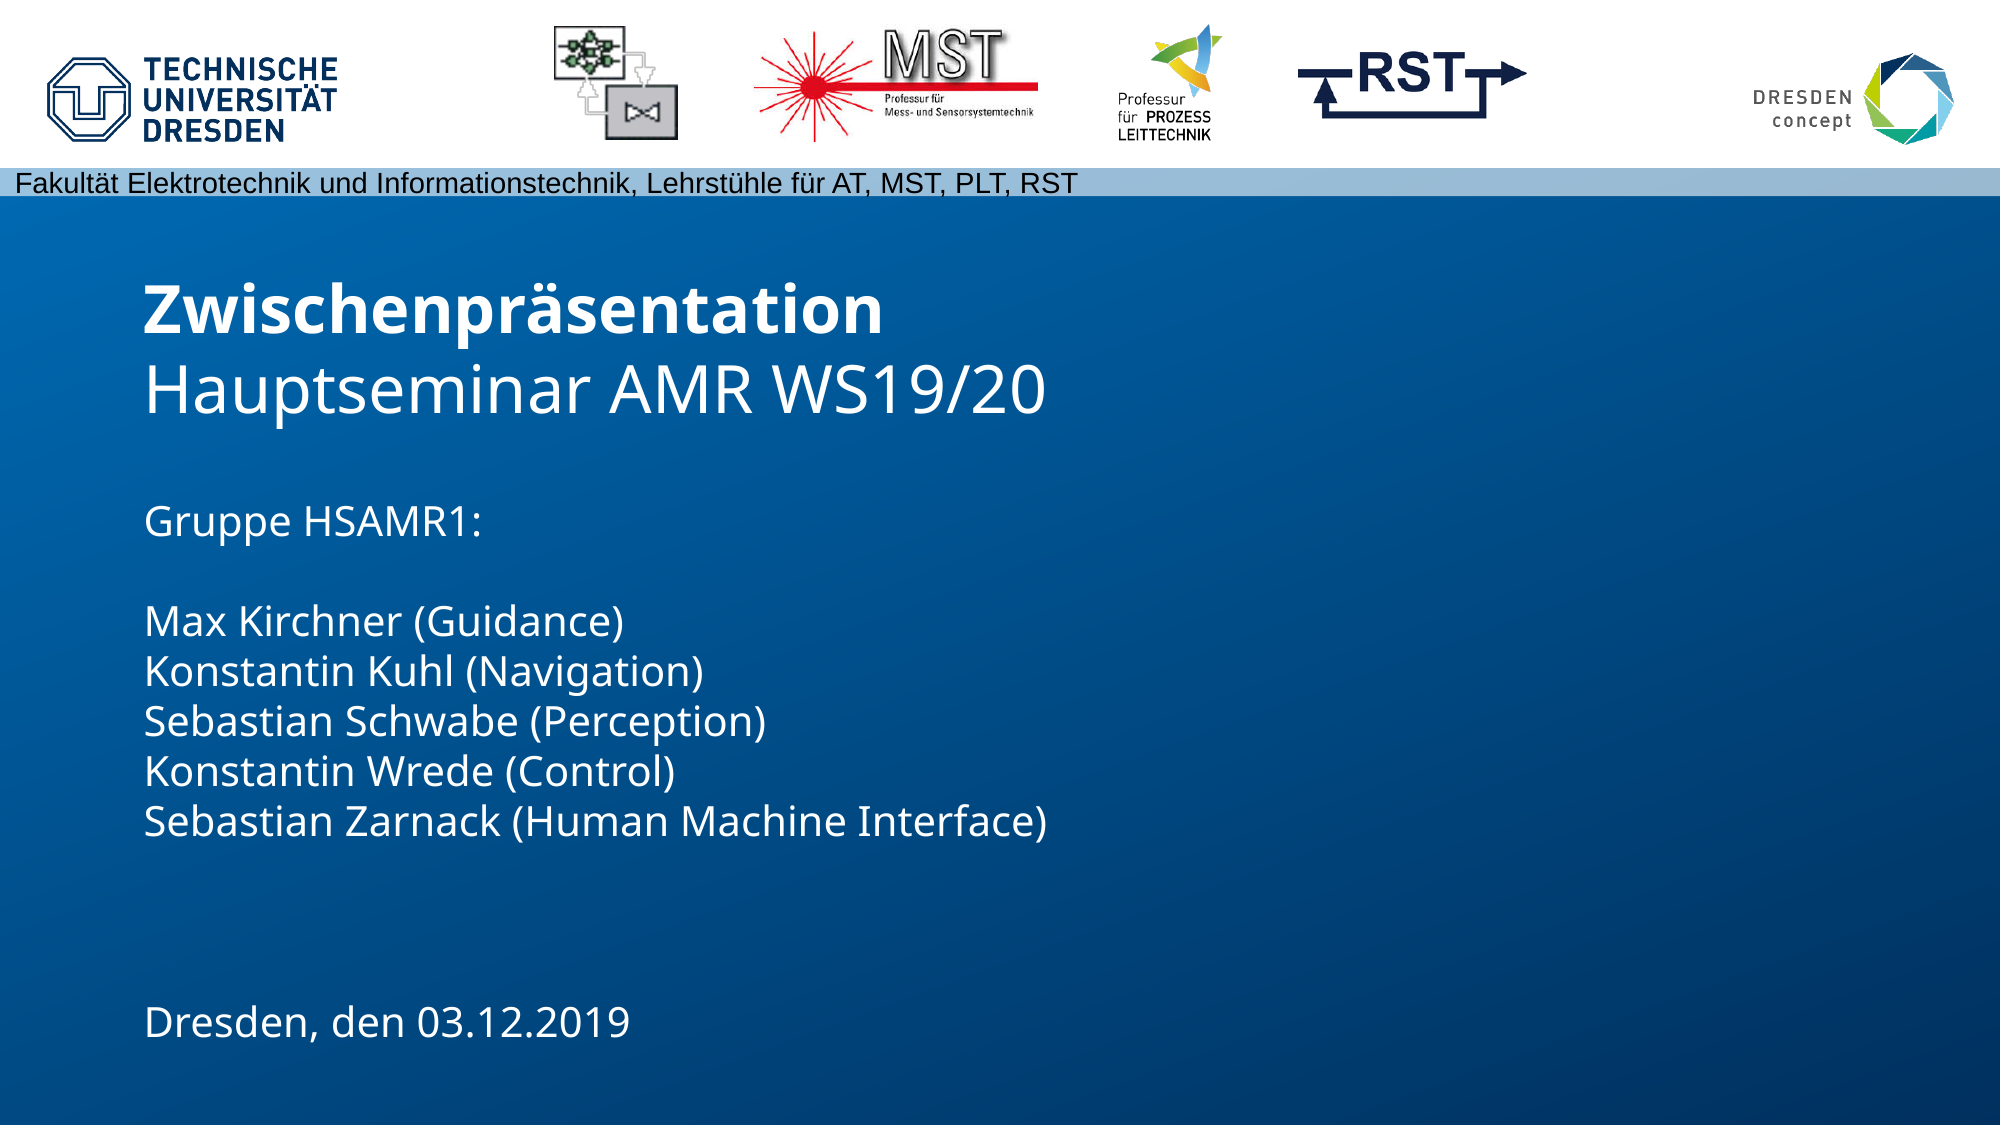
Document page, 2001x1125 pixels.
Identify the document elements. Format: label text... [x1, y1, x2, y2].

picture [554, 26, 678, 140]
picture [1298, 19, 1527, 148]
picture [753, 17, 1038, 142]
text_box Gruppe HSAMR1: Max Kirchner (Guidance) Konstantin Kuhl (Navigation) Sebastian Schwabe (Perception) Konstantin Wrede (Control) Sebastian Zarnack (Human Machine Interface) Dresden, den 03.12.2019 [143, 495, 1856, 714]
picture [1106, 20, 1232, 146]
picture [47, 57, 337, 142]
text_box Zwischenpräsentation Hauptseminar AMR WS19/20 [143, 267, 1856, 427]
picture [1754, 53, 1954, 145]
